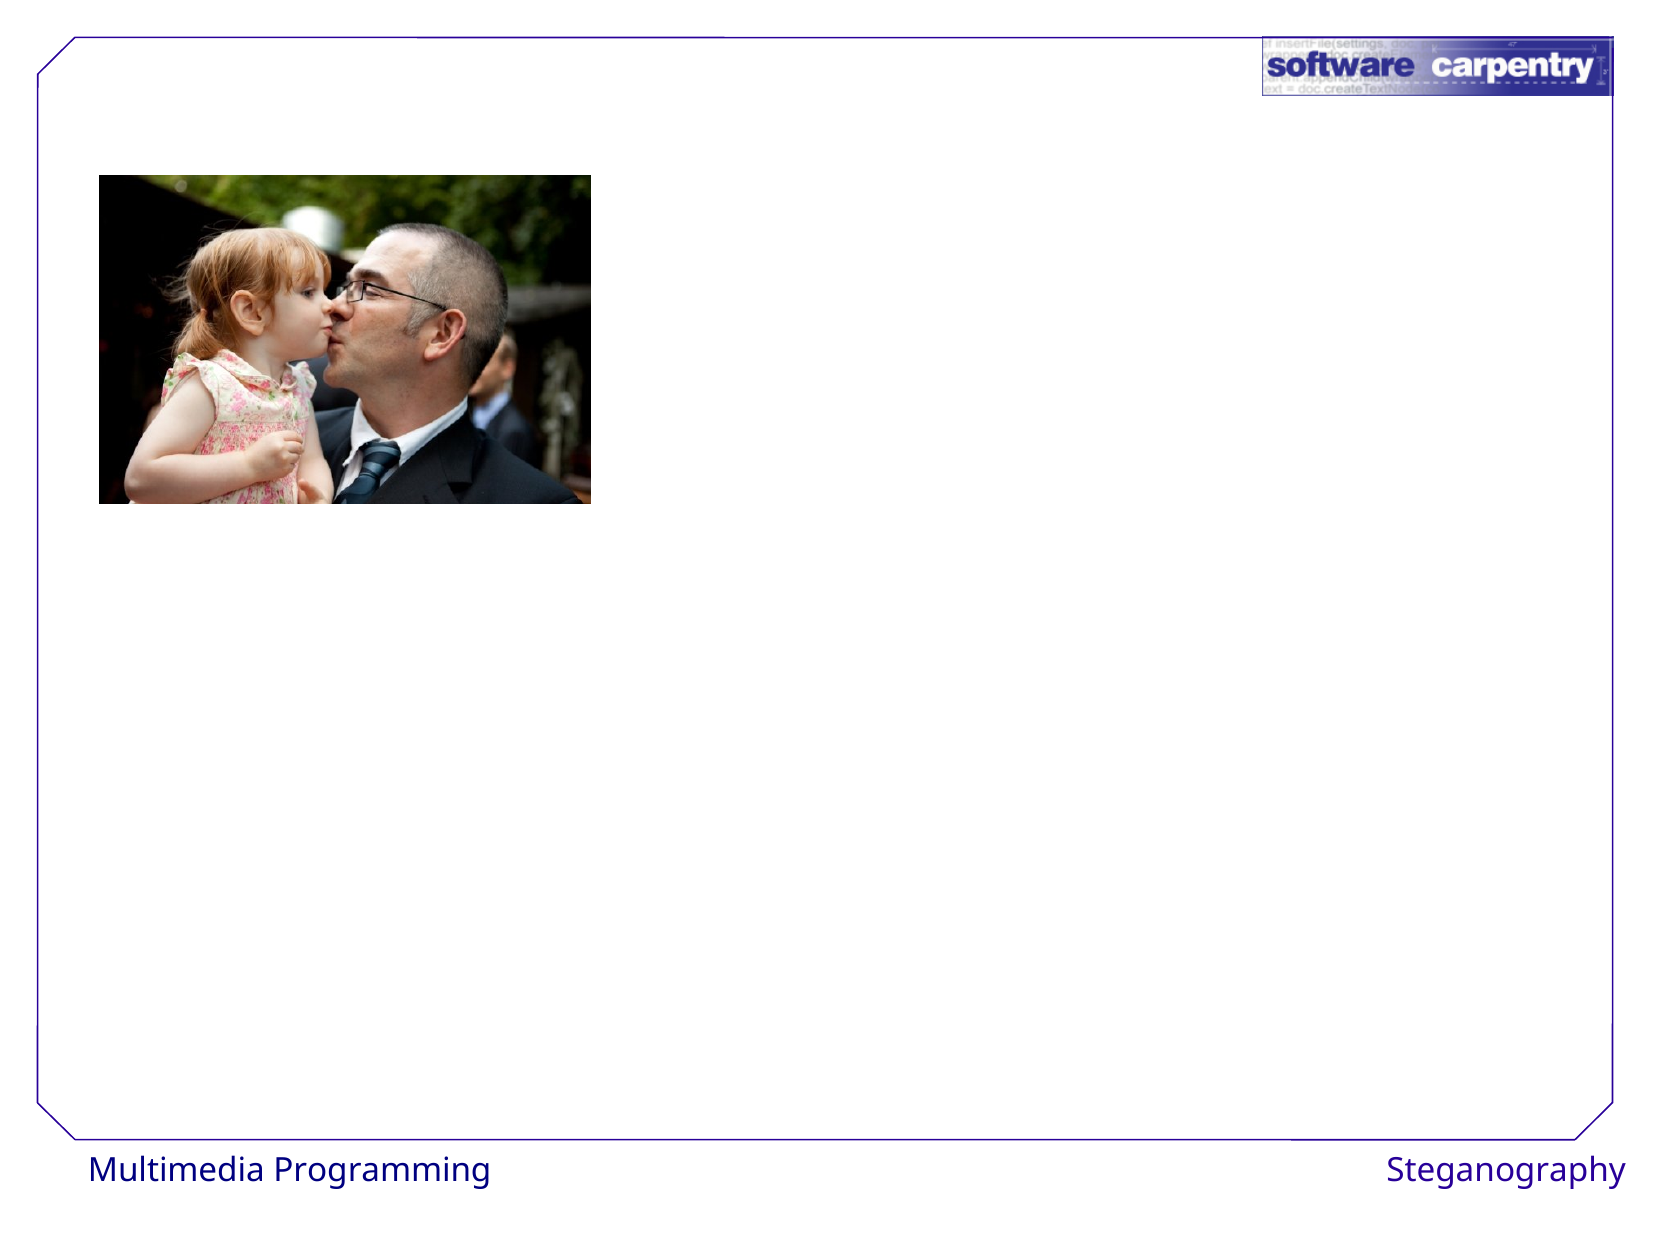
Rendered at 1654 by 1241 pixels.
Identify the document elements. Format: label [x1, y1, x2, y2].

picture [1262, 36, 1614, 96]
picture [99, 175, 591, 504]
